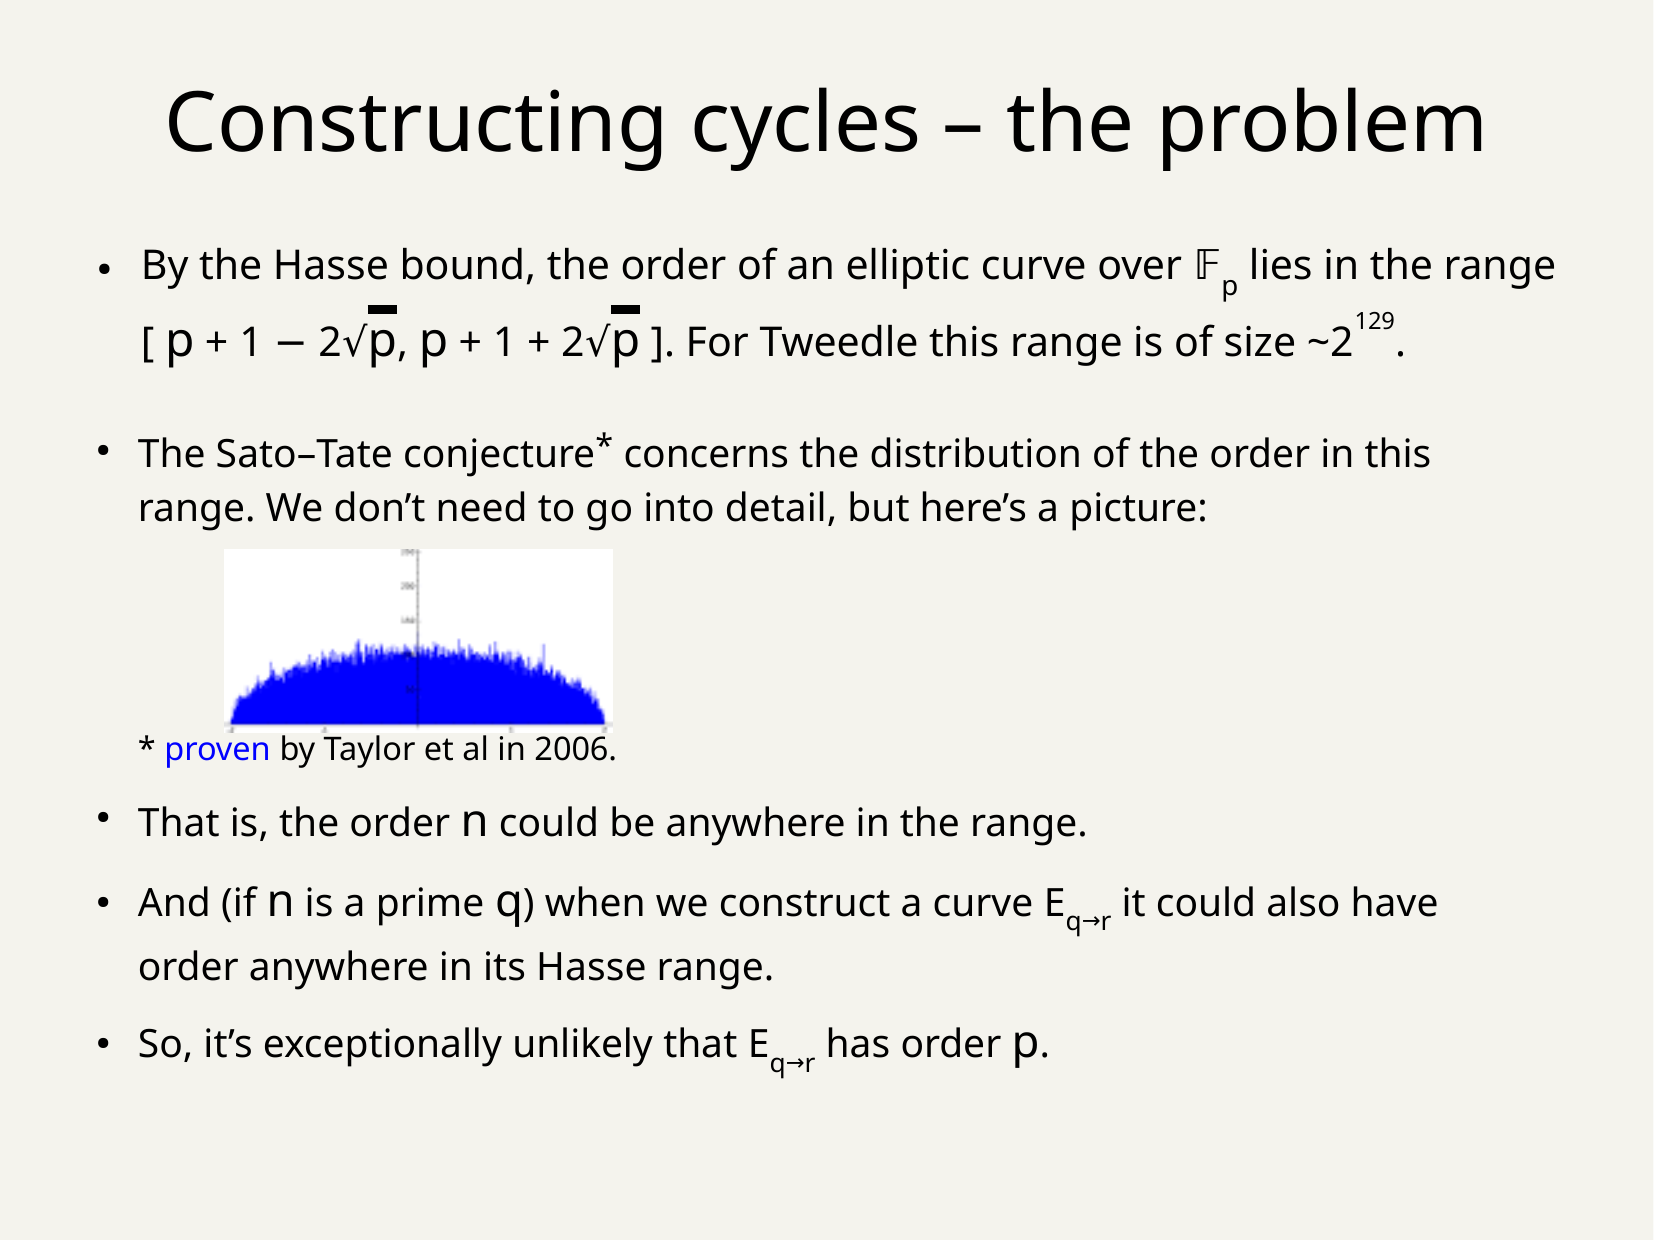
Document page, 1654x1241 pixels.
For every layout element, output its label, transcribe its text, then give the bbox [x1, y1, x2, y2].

list By the Hasse bound, the order of an elliptic curve over 𝔽p lies in the range [ p + 1 − 2√p, p + 1 + 2√p ]. For Tweedle this range is of size ~2129. [82, 236, 1560, 402]
picture [224, 549, 613, 733]
list The Sato–Tate conjecture* concerns the distribution of the order in this range. We don’t need to go into detail, but here’s a picture: * proven by Taylor et al in 2006. That is, the order n could be anywhere in the range. And (if n is a prime q) when we construct a curve Eq→r it could also have order anywhere in its Hasse range. So, it’s exceptionally unlikely that Eq→r has order p. [82, 422, 1548, 1087]
title Constructing cycles – the problem [82, 49, 1571, 189]
